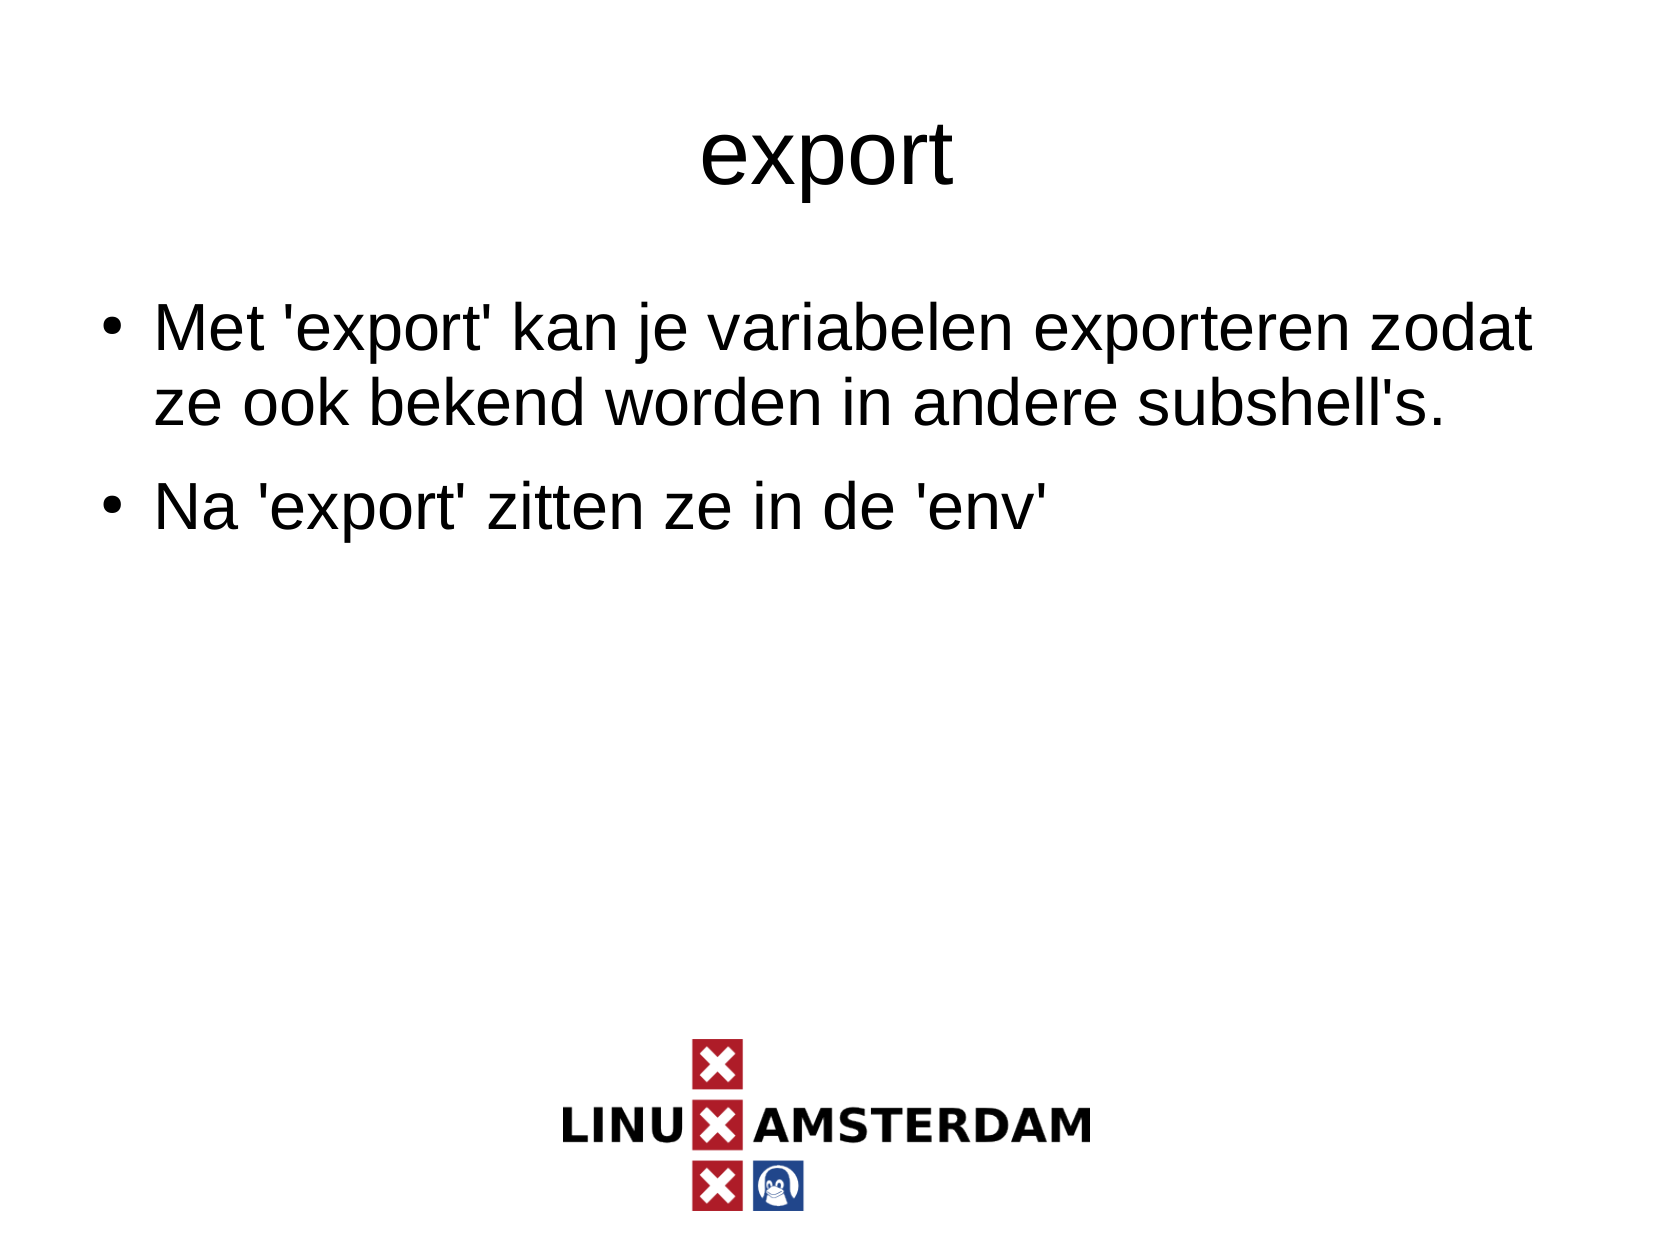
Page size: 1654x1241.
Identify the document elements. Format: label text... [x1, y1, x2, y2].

list Met 'export' kan je variabelen exporteren zodat ze ook bekend worden in andere subshell's. Na 'export' zitten ze in de 'env' [82, 290, 1571, 1010]
title export [82, 49, 1571, 257]
picture [563, 1039, 1090, 1211]
